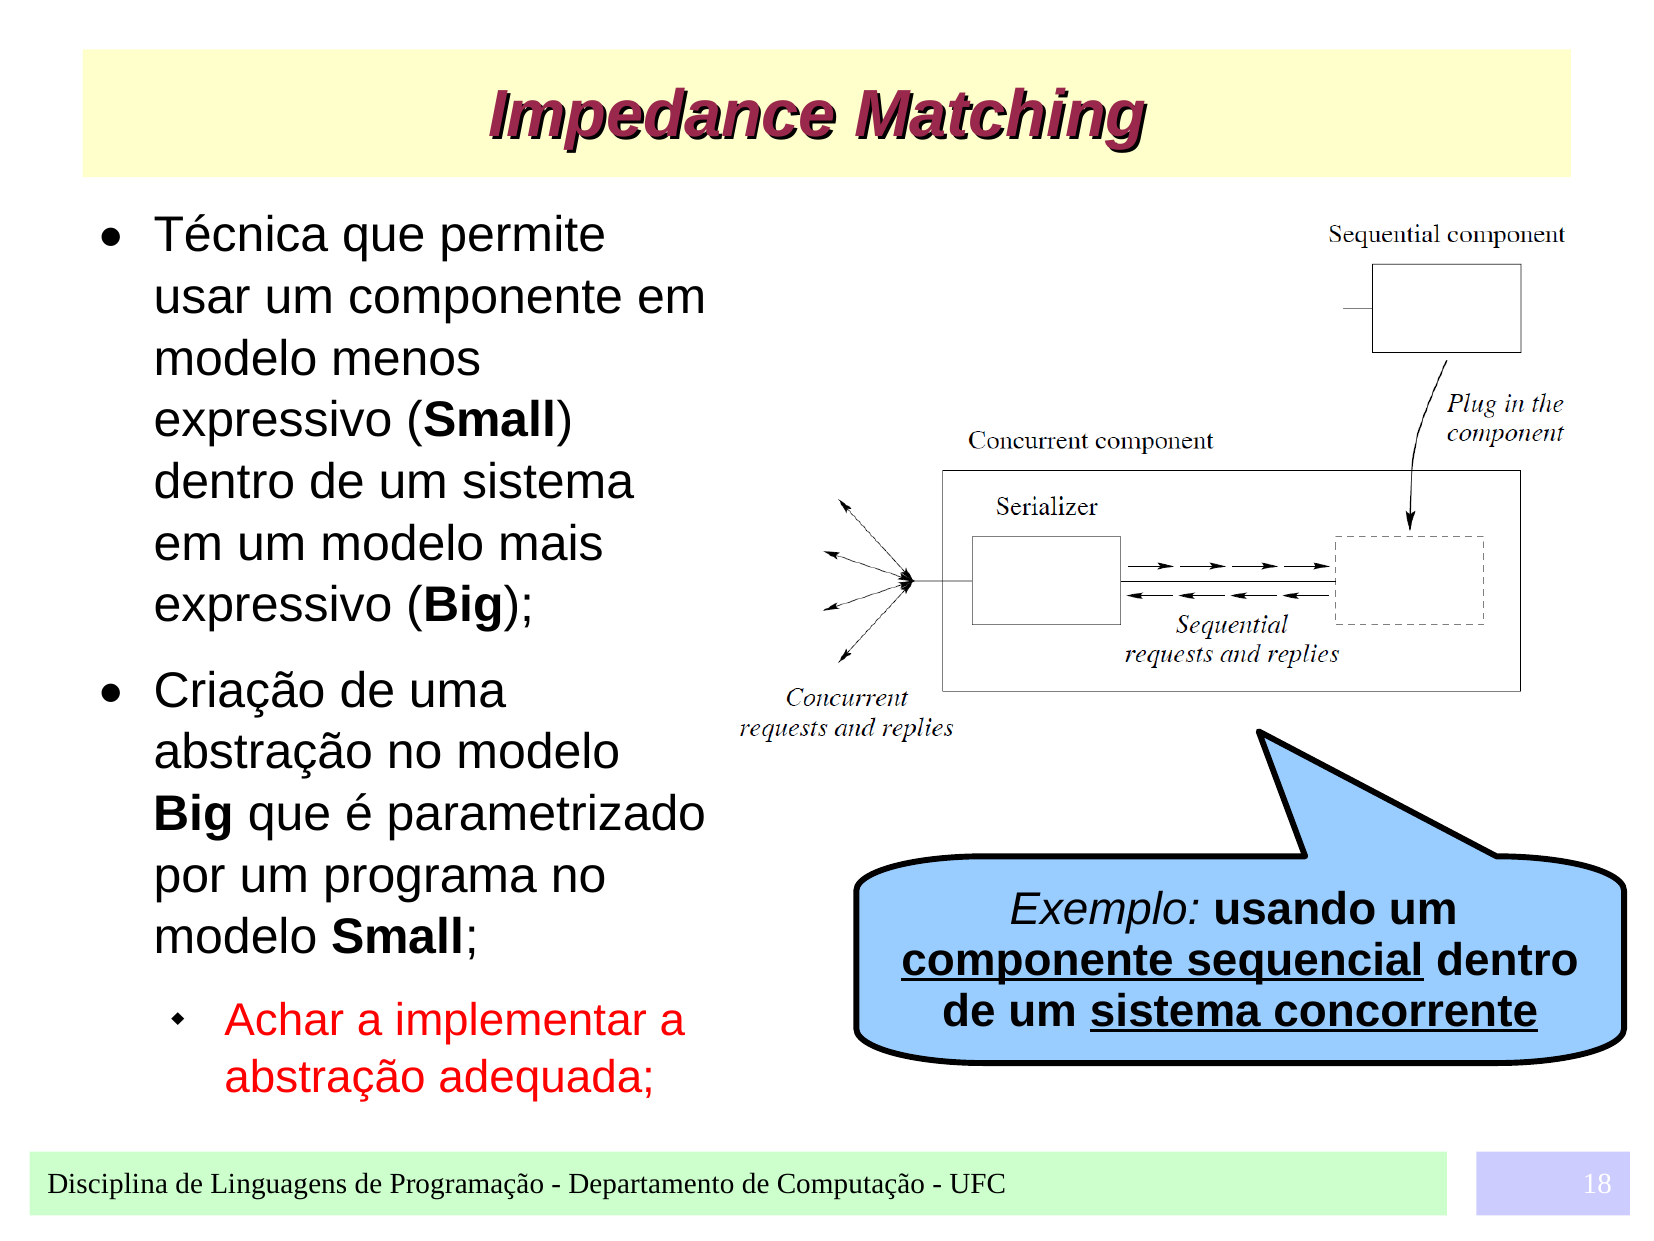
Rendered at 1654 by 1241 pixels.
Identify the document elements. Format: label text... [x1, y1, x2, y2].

picture [738, 221, 1565, 743]
text_box Exemplo: usando um componente sequencial dentro de um sistema concorrente [856, 731, 1625, 1064]
title Impedance Matching [82, 49, 1571, 178]
list Técnica que permite usar um componente em modelo menos expressivo (Small) dentro de um sistema em um modelo mais expressivo (Big); Criação de uma abstração no modelo Big que é parametrizado por um programa no modelo Small; Achar a implementar a abstração adequada; [82, 206, 709, 1152]
